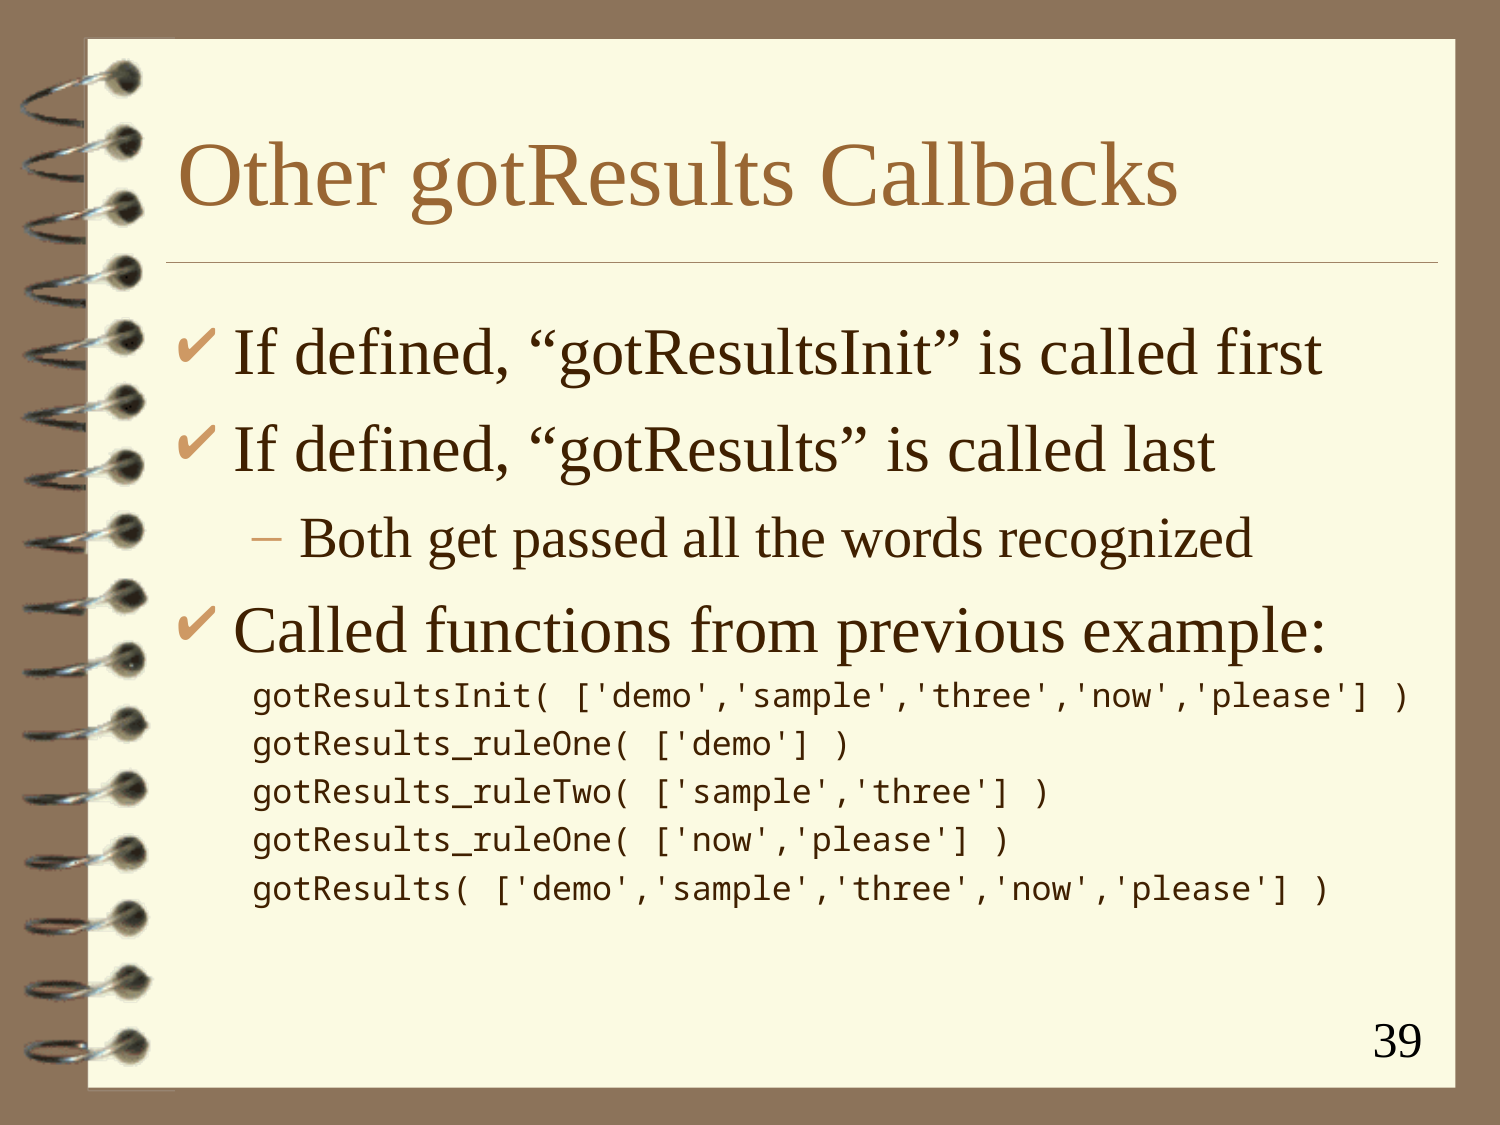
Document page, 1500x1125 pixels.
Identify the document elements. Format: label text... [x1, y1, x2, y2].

list If defined, “gotResultsInit” is called first If defined, “gotResults” is called last Both get passed all the words recognized Called functions from previous example: gotResultsInit( ['demo','sample','three','now','please'] ) gotResults_ruleOne( ['demo'] ) gotResults_ruleTwo( ['sample','three'] ) gotResults_ruleOne( ['now','please'] ) gotResults( ['demo','sample','three','now','please'] ) [162, 299, 1438, 976]
title Other gotResults Callbacks [162, 74, 1438, 263]
picture [0, 0, 175, 1125]
